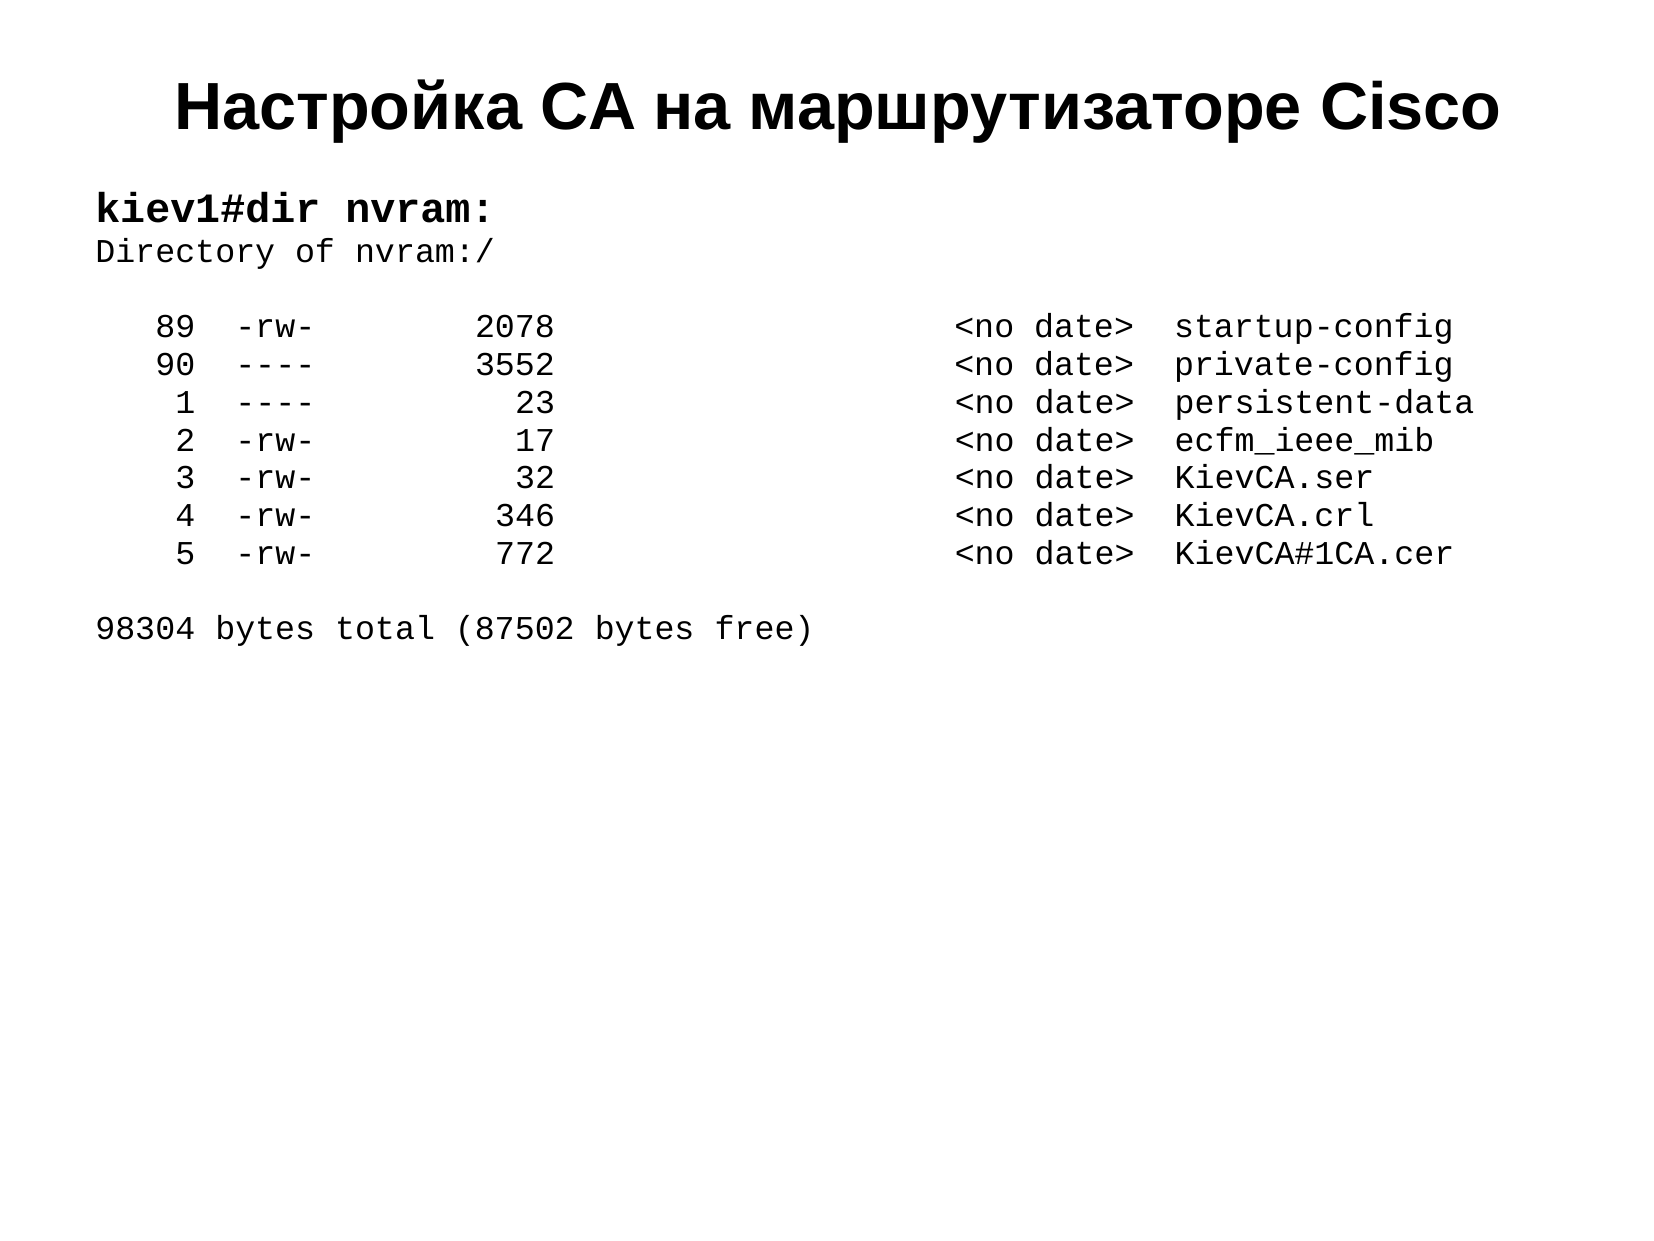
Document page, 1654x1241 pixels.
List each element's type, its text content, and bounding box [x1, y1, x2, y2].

list kiev1#dir nvram: Directory of nvram:/ 89 -rw- 2078 <no date> startup-config 90 ---- 3552 <no date> private-config 1 ---- 23 <no date> persistent-data 2 -rw- 17 <no date> ecfm_ieee_mib 3 -rw- 32 <no date> KievCA.ser 4 -rw- 346 <no date> KievCA.crl 5 -rw- 772 <no date> KievCA#1CA.cer 98304 bytes total (87502 bytes free) [95, 187, 1538, 1208]
text_box Настройка CA на маршрутизаторе Cisco [64, 37, 1613, 151]
